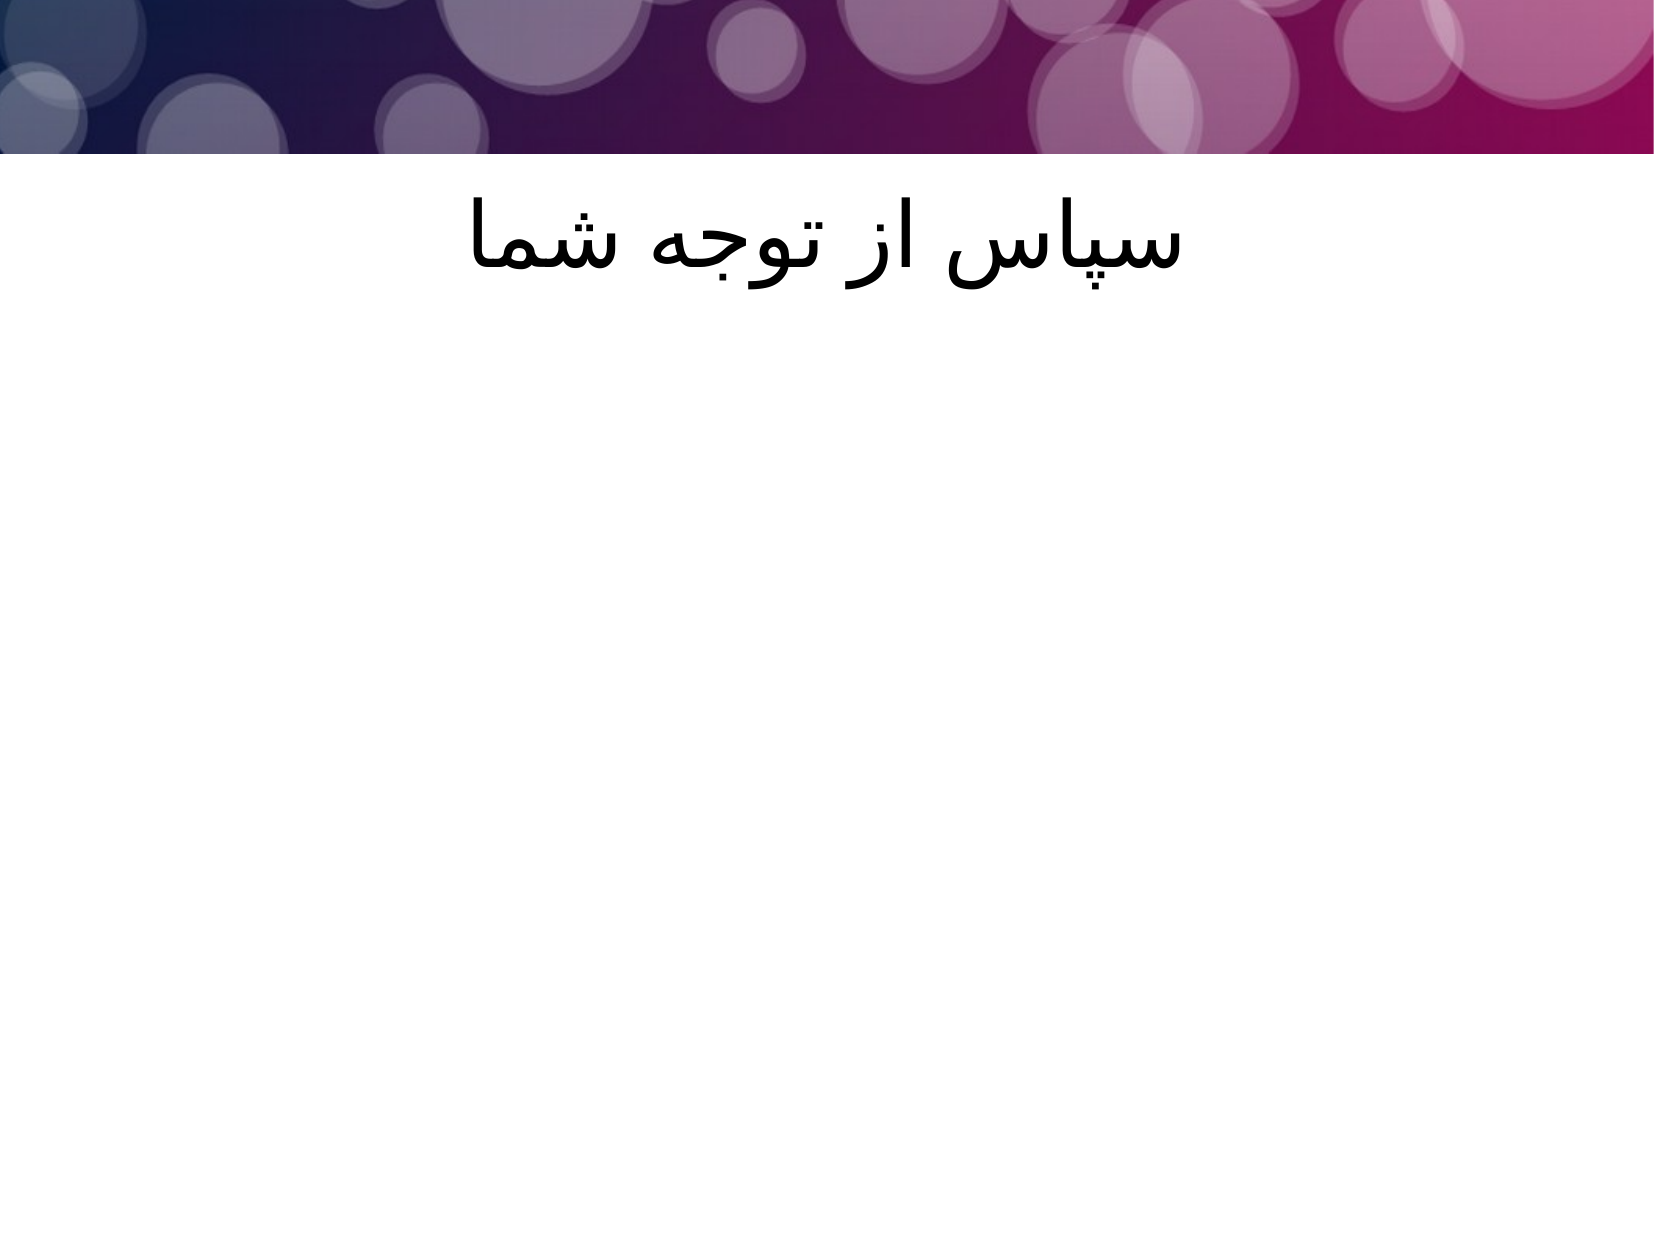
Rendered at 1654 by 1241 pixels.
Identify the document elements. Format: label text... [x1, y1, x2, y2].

title سپاس از توجه شما [82, 159, 1571, 331]
picture [0, 0, 1654, 154]
